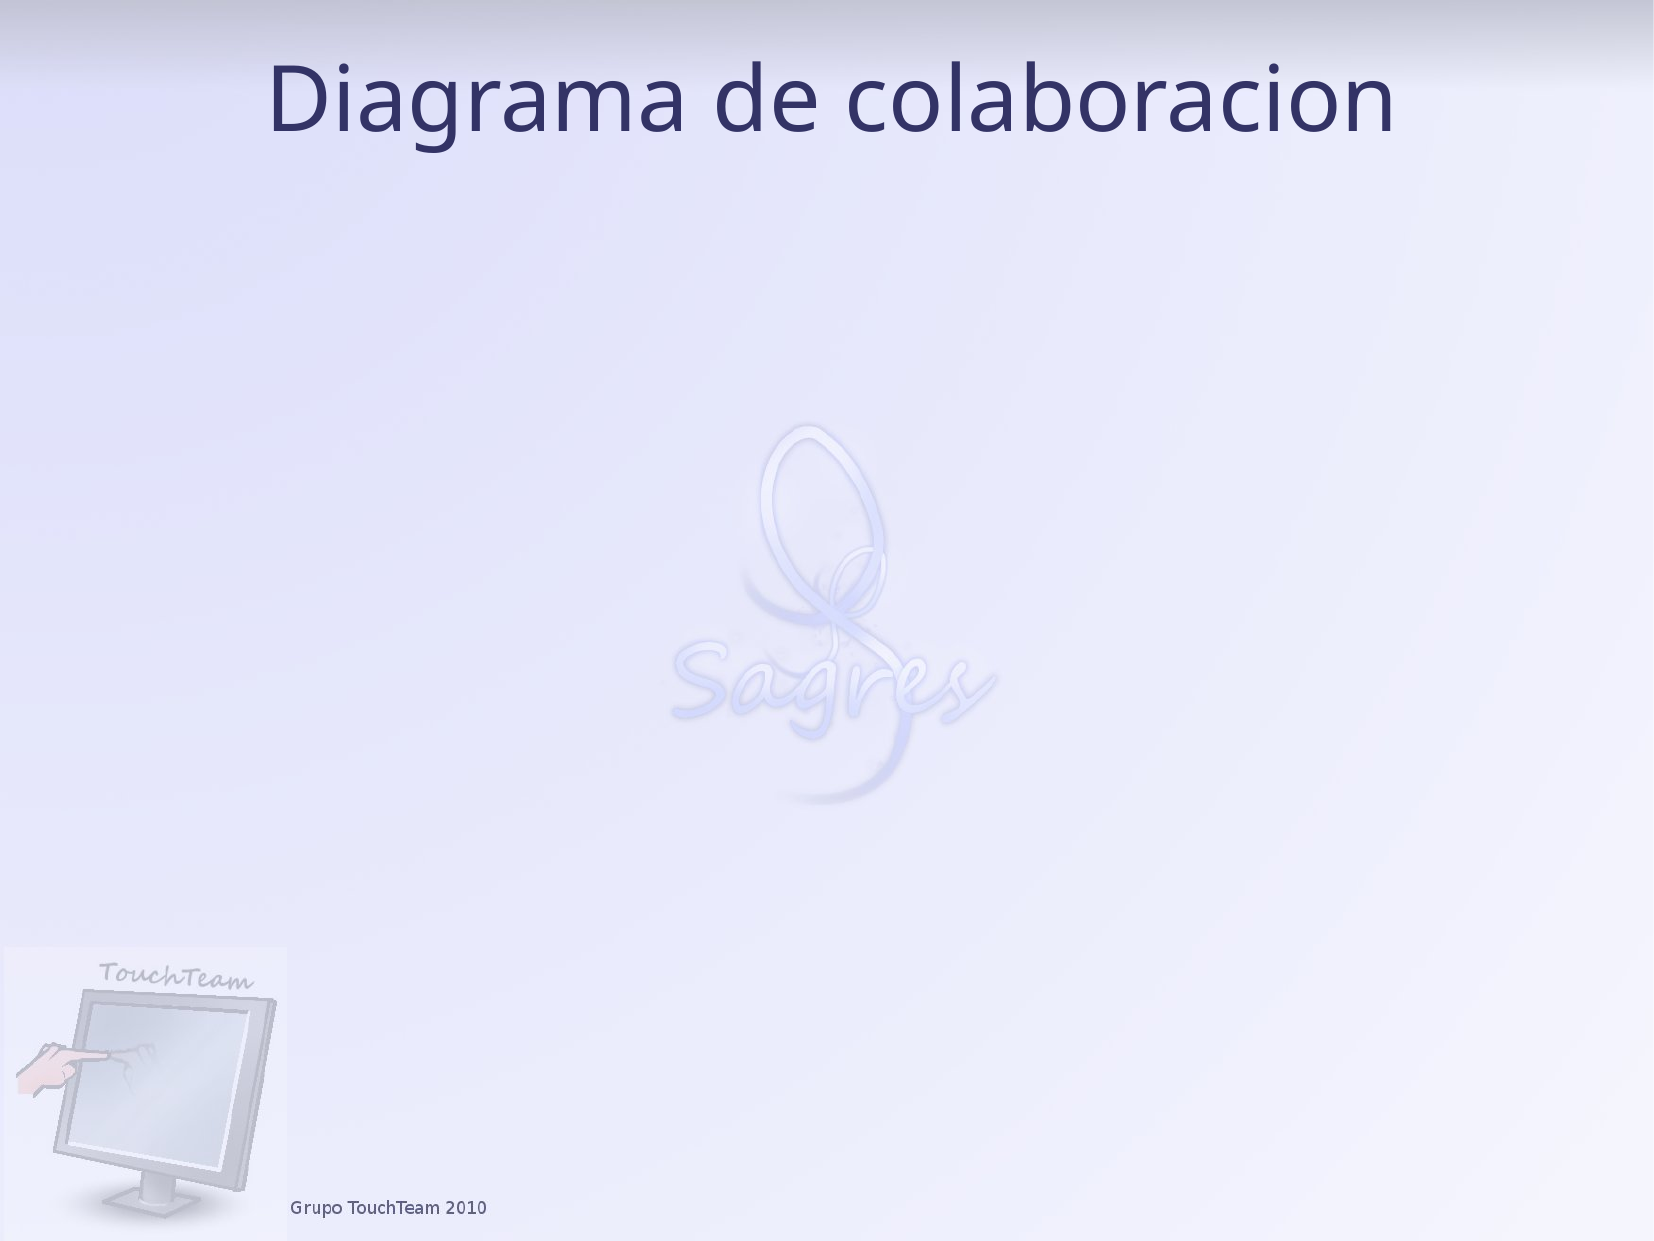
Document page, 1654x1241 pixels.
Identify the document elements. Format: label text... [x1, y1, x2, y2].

title Diagrama de colaboracion [88, 0, 1577, 193]
picture [0, 0, 1654, 1241]
